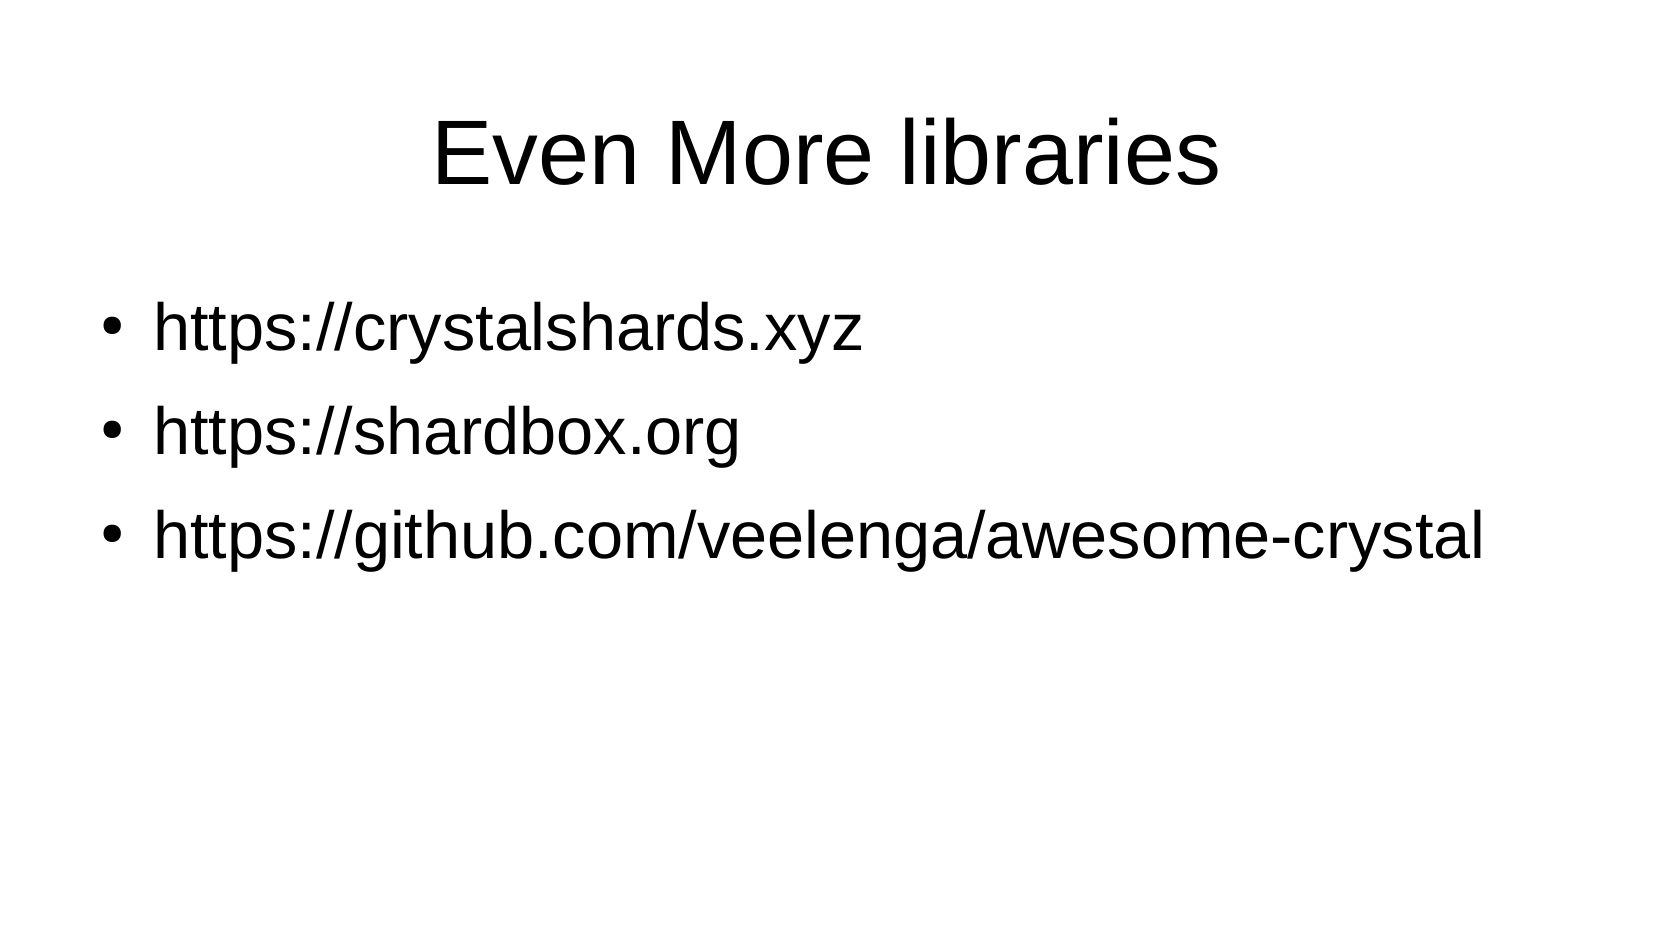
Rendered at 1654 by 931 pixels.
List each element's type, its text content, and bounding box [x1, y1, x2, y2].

title Even More libraries [82, 49, 1571, 257]
list https://crystalshards.xyz https://shardbox.org https://github.com/veelenga/awesome-crystal [82, 290, 1571, 856]
